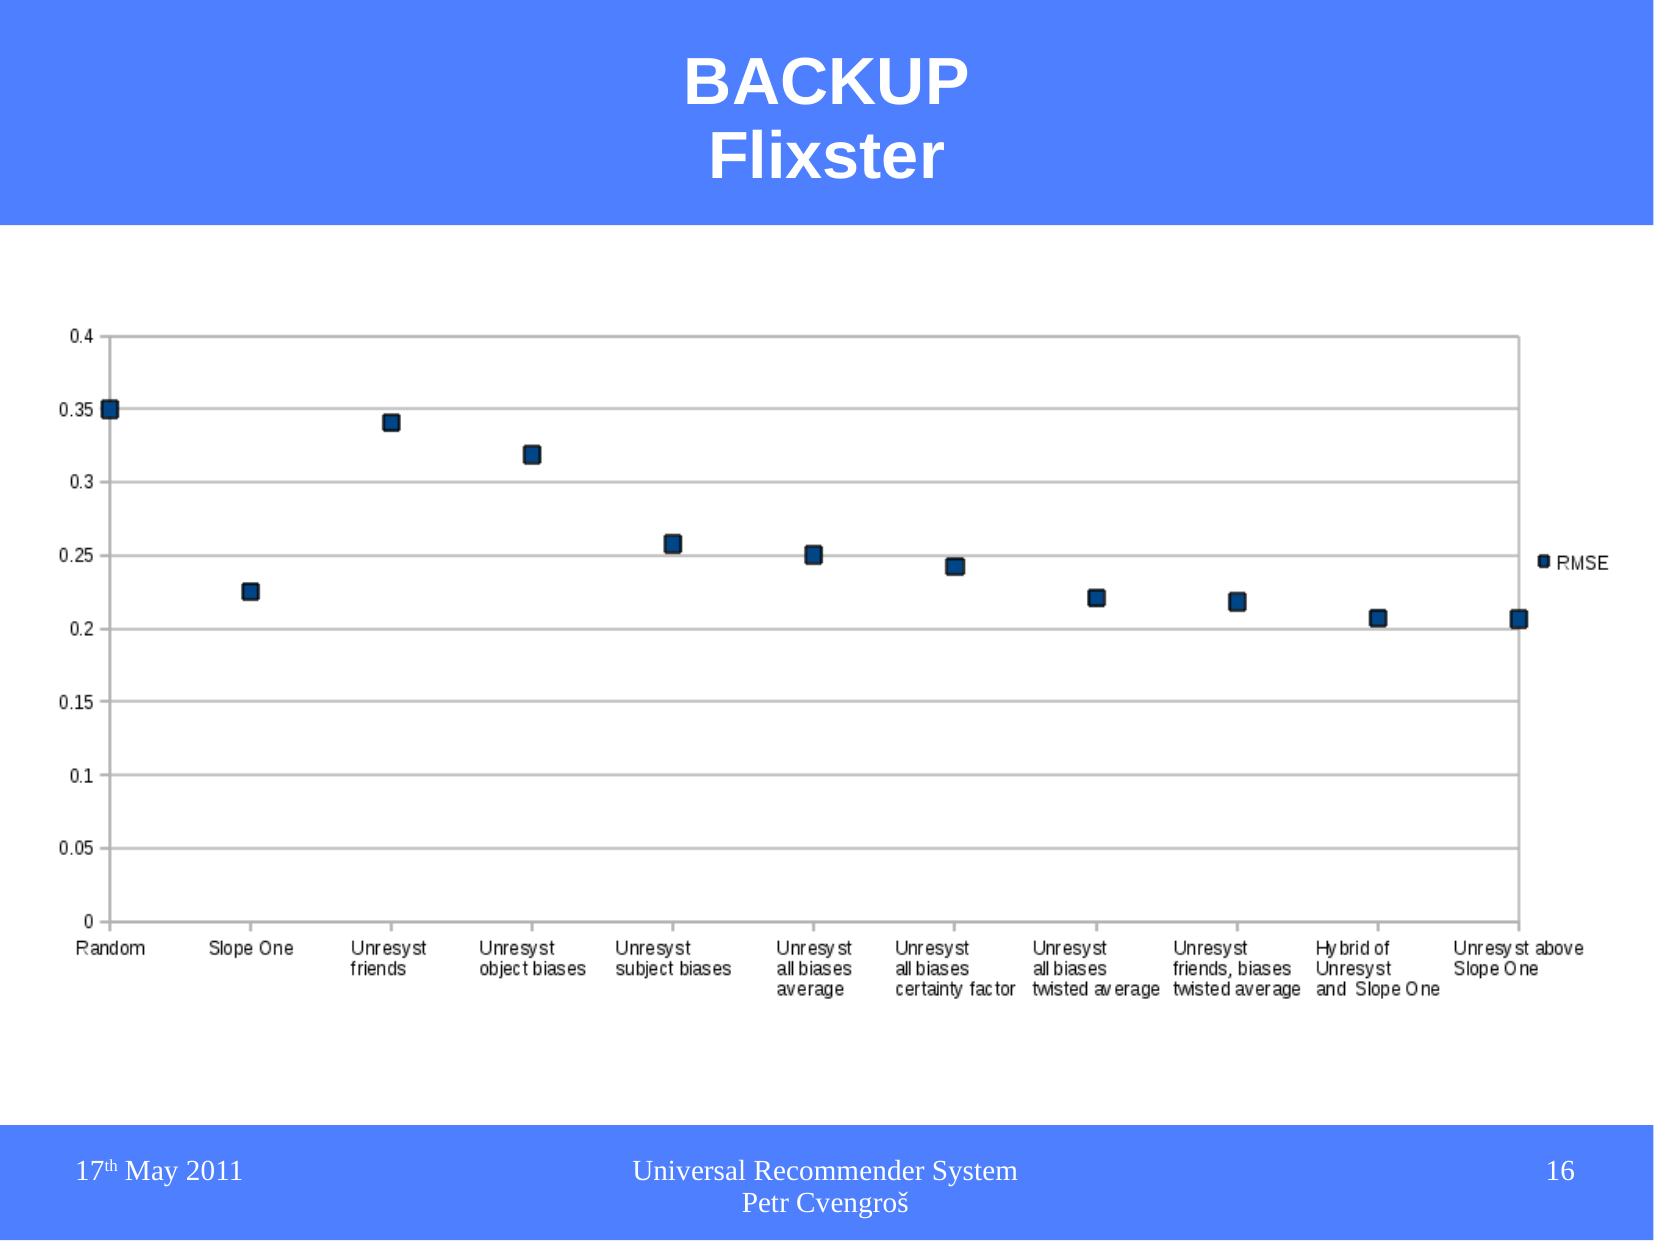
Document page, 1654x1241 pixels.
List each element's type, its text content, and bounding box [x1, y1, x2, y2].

title BACKUP Flixster [82, 32, 1571, 205]
picture [46, 318, 1613, 1013]
